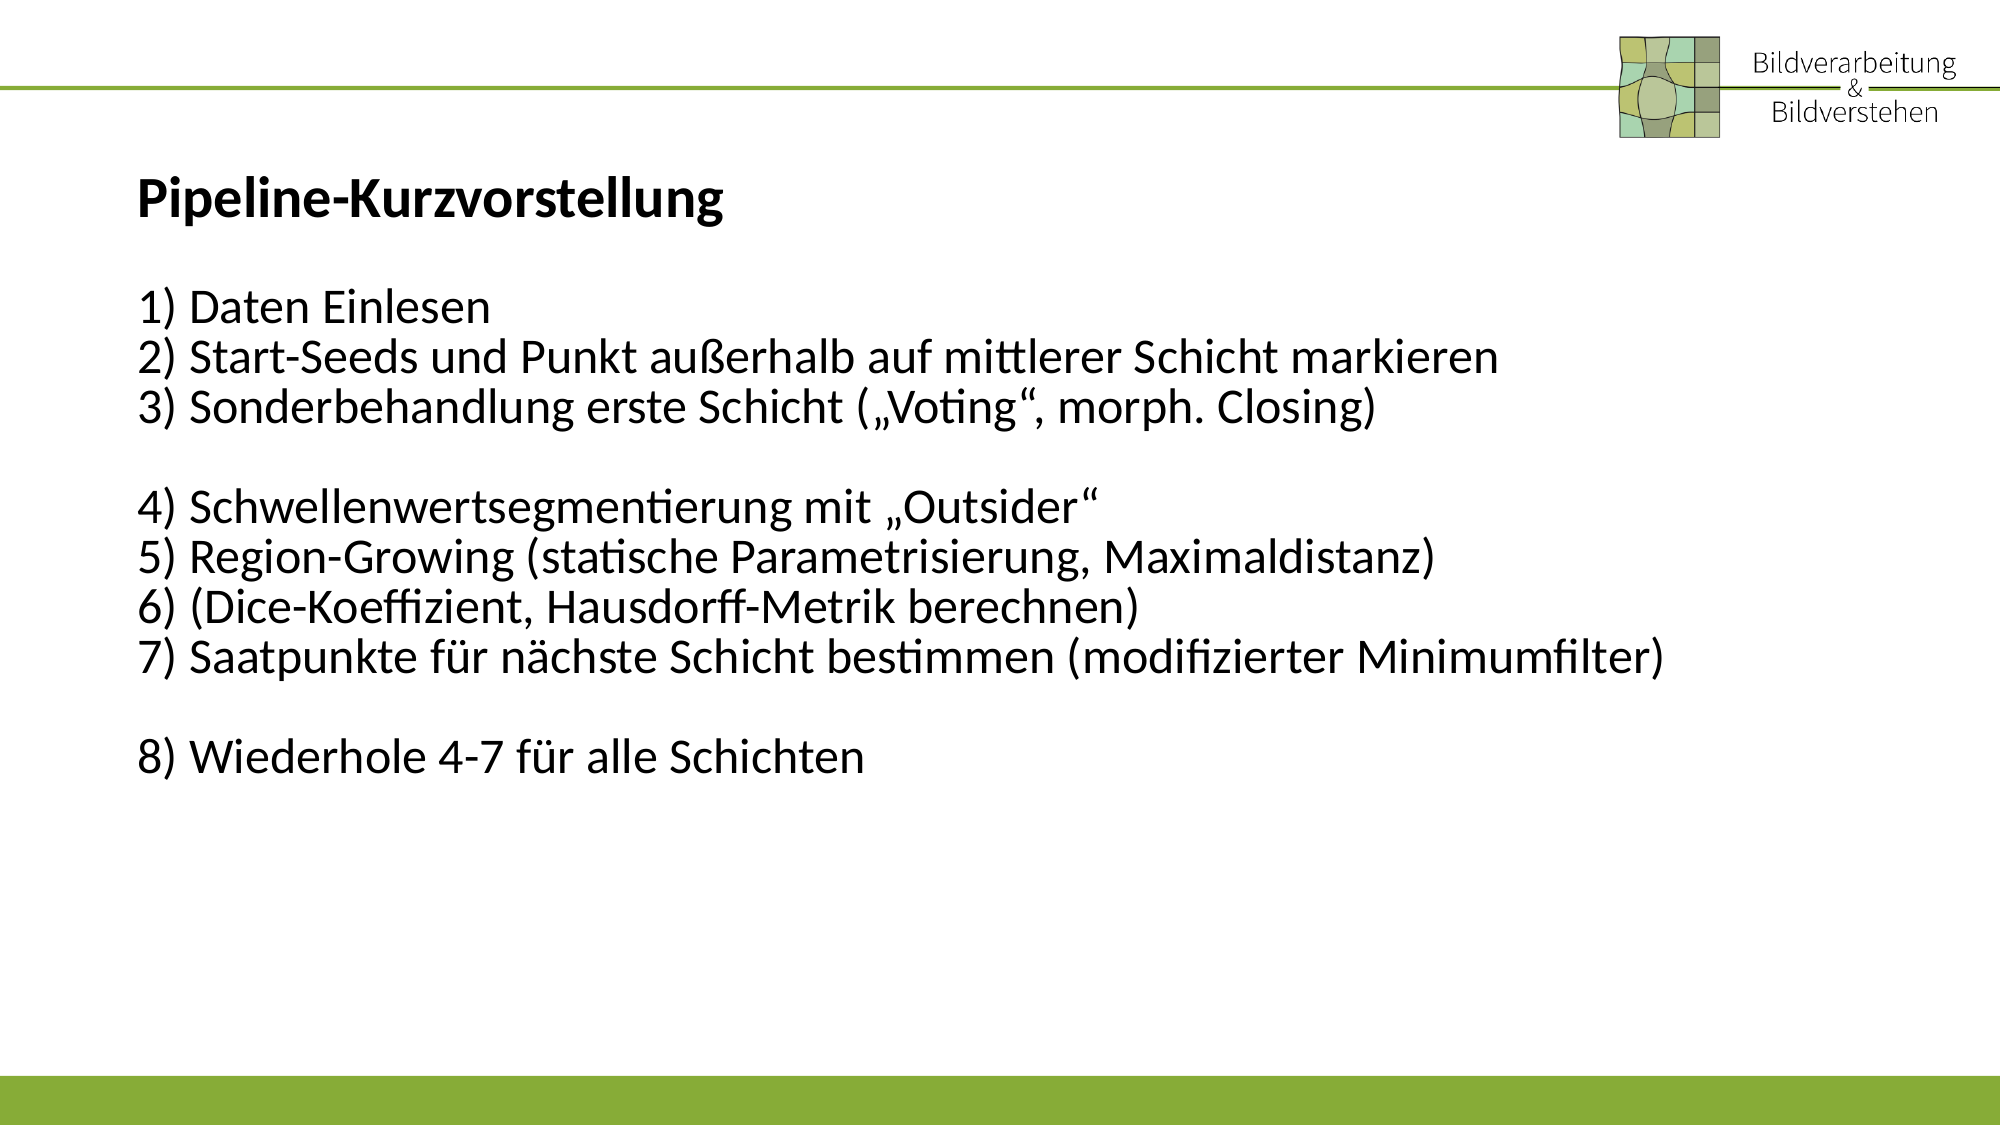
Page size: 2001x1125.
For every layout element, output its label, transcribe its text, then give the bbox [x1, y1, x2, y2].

picture [1618, 36, 2000, 138]
subtitle Daten Einlesen Start-Seeds und Punkt außerhalb auf mittlerer Schicht markieren Sonderbehandlung erste Schicht („Voting“, morph. Closing) Schwellenwertsegmentierung mit „Outsider“ Region-Growing (statische Parametrisierung, Maximaldistanz) (Dice-Koeffizient, Hausdorff-Metrik berechnen) Saatpunkte für nächste Schicht bestimmen (modifizierter Minimumfilter) Wiederhole 4-7 für alle Schichten [137, 286, 1863, 1001]
title Pipeline-Kurzvorstellung [137, 153, 1863, 251]
